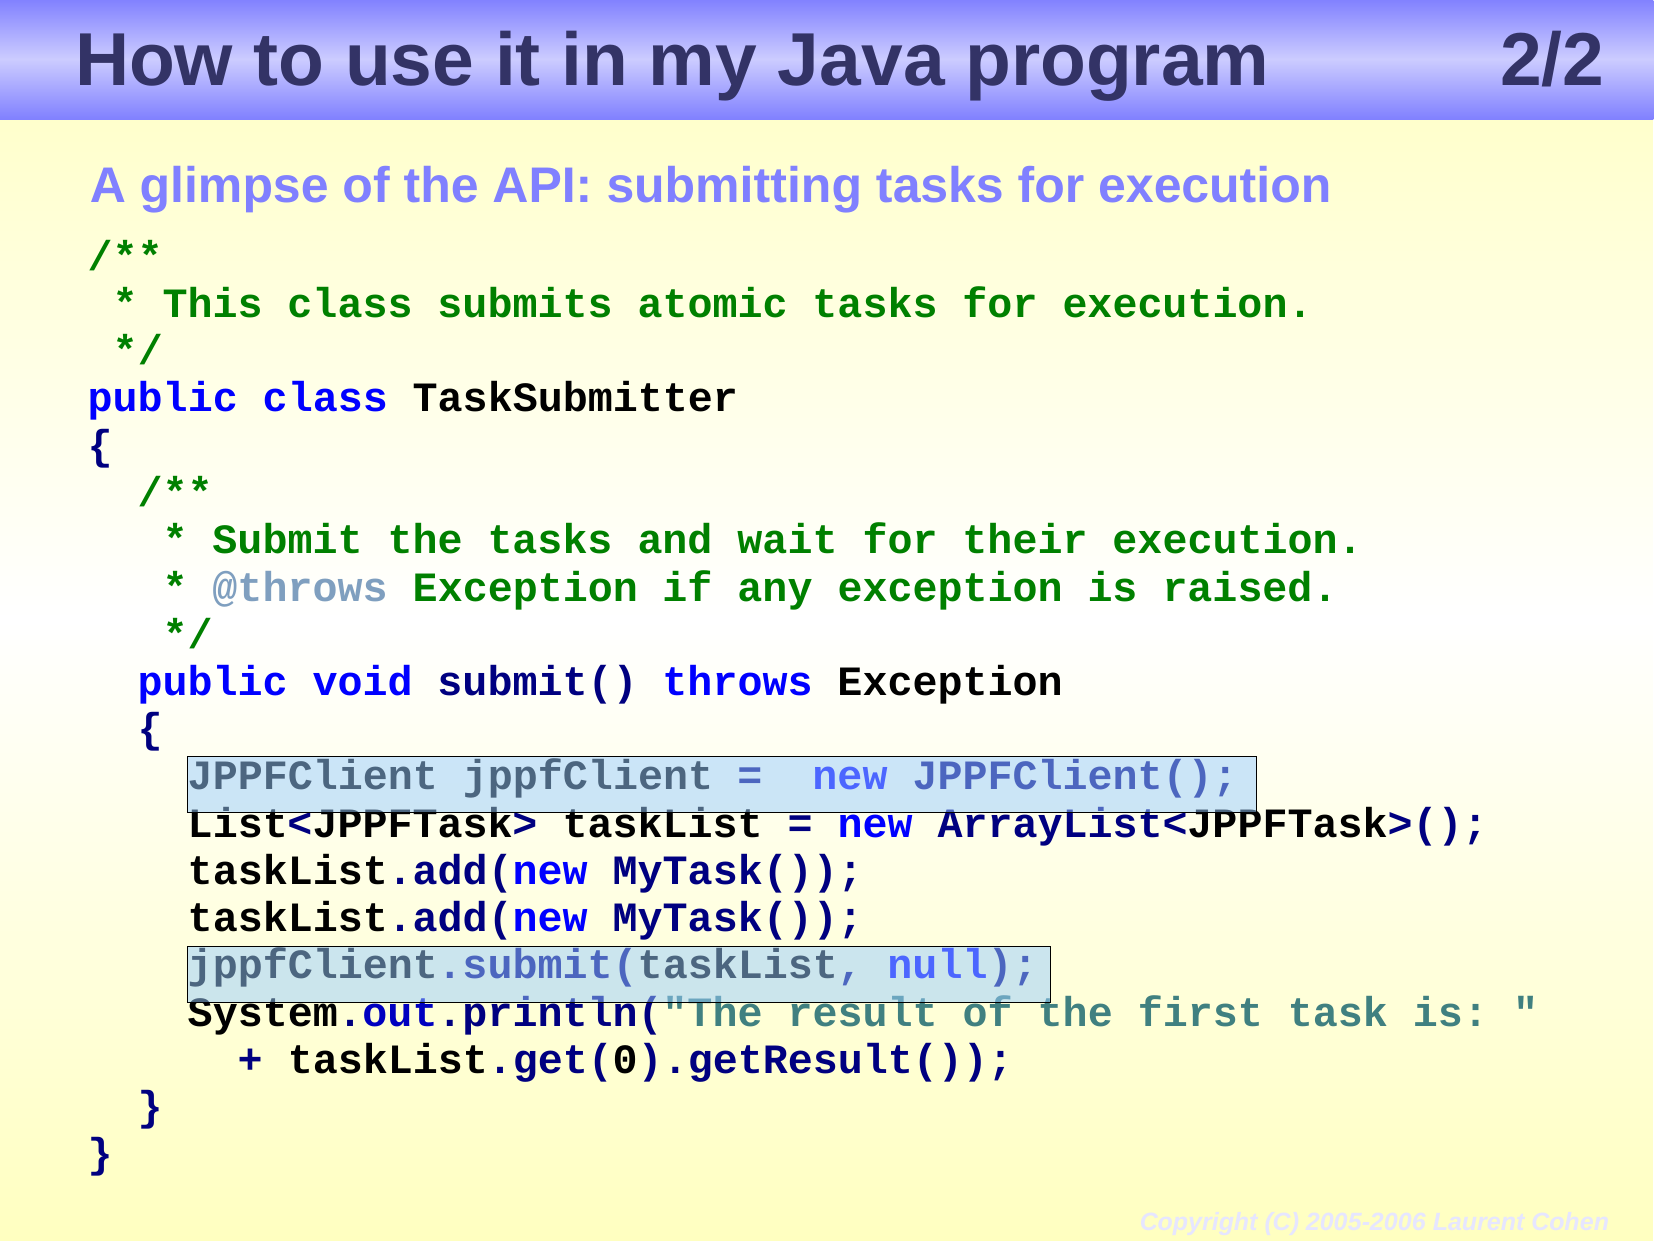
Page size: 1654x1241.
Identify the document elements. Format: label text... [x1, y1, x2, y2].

text_box A glimpse of the API: submitting tasks for execution [75, 149, 1388, 225]
text_box [187, 756, 1257, 813]
text_box [187, 946, 1051, 1003]
title How to use it in my Java program 2/2 [0, 0, 1653, 120]
text_box /** * This class submits atomic tasks for execution. */ public class TaskSubmitter { /** * Submit the tasks and wait for their execution. * @throws Exception if any exception is raised. */ public void submit() throws Exception { JPPFClient jppfClient = new JPPFClient(); List<JPPFTask> taskList = new ArrayList<JPPFTask>(); taskList.add(new MyTask()); taskList.add(new MyTask()); jppfClient.submit(taskList, null); System.out.println("The result of the first task is: " + taskList.get(0).getResult()); } } [72, 228, 1574, 1199]
